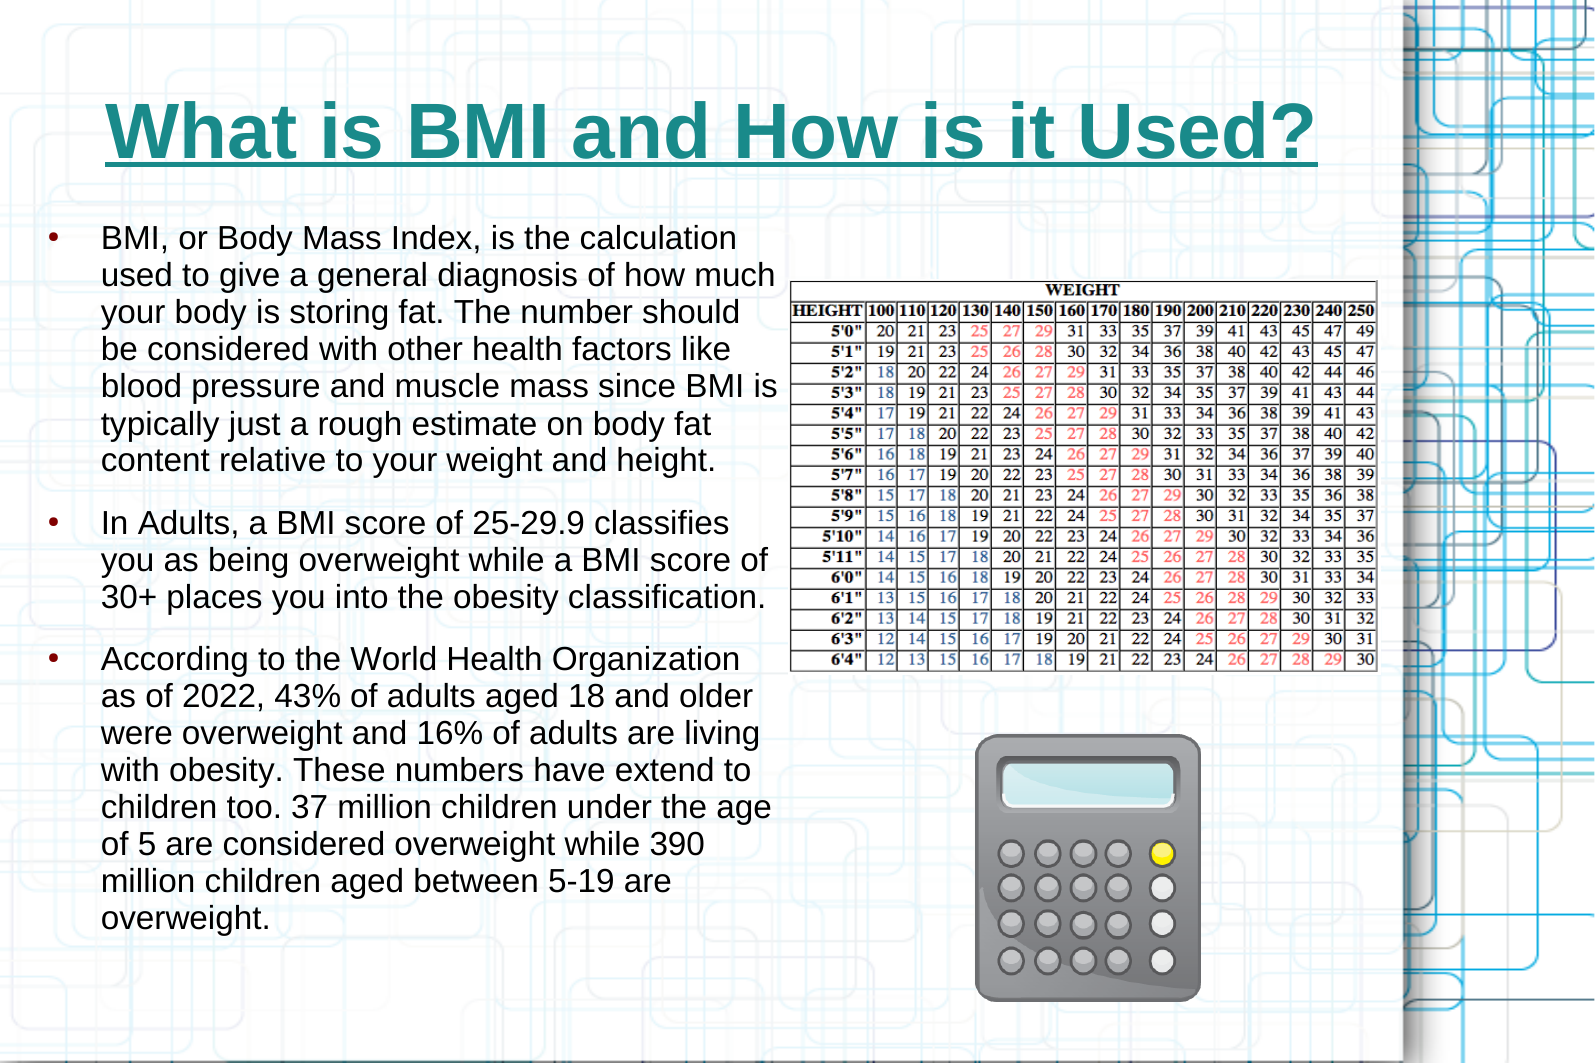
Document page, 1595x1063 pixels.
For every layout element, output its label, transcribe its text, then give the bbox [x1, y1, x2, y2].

picture [0, 0, 1595, 1063]
list BMI, or Body Mass Index, is the calculation used to give a general diagnosis of how much your body is storing fat. The number should be considered with other health factors like blood pressure and muscle mass since BMI is typically just a rough estimate on body fat content relative to your weight and height. In Adults, a BMI score of 25-29.9 classifies you as being overweight while a BMI score of 30+ places you into the obesity classification. According to the World Health Organization as of 2022, 43% of adults aged 18 and older were overweight and 16% of adults are living with obesity. These numbers have extend to children too. 37 million children under the age of 5 are considered overweight while 390 million children aged between 5-19 are overweight. [30, 219, 781, 961]
title What is BMI and How is it Used? [56, 42, 1367, 220]
